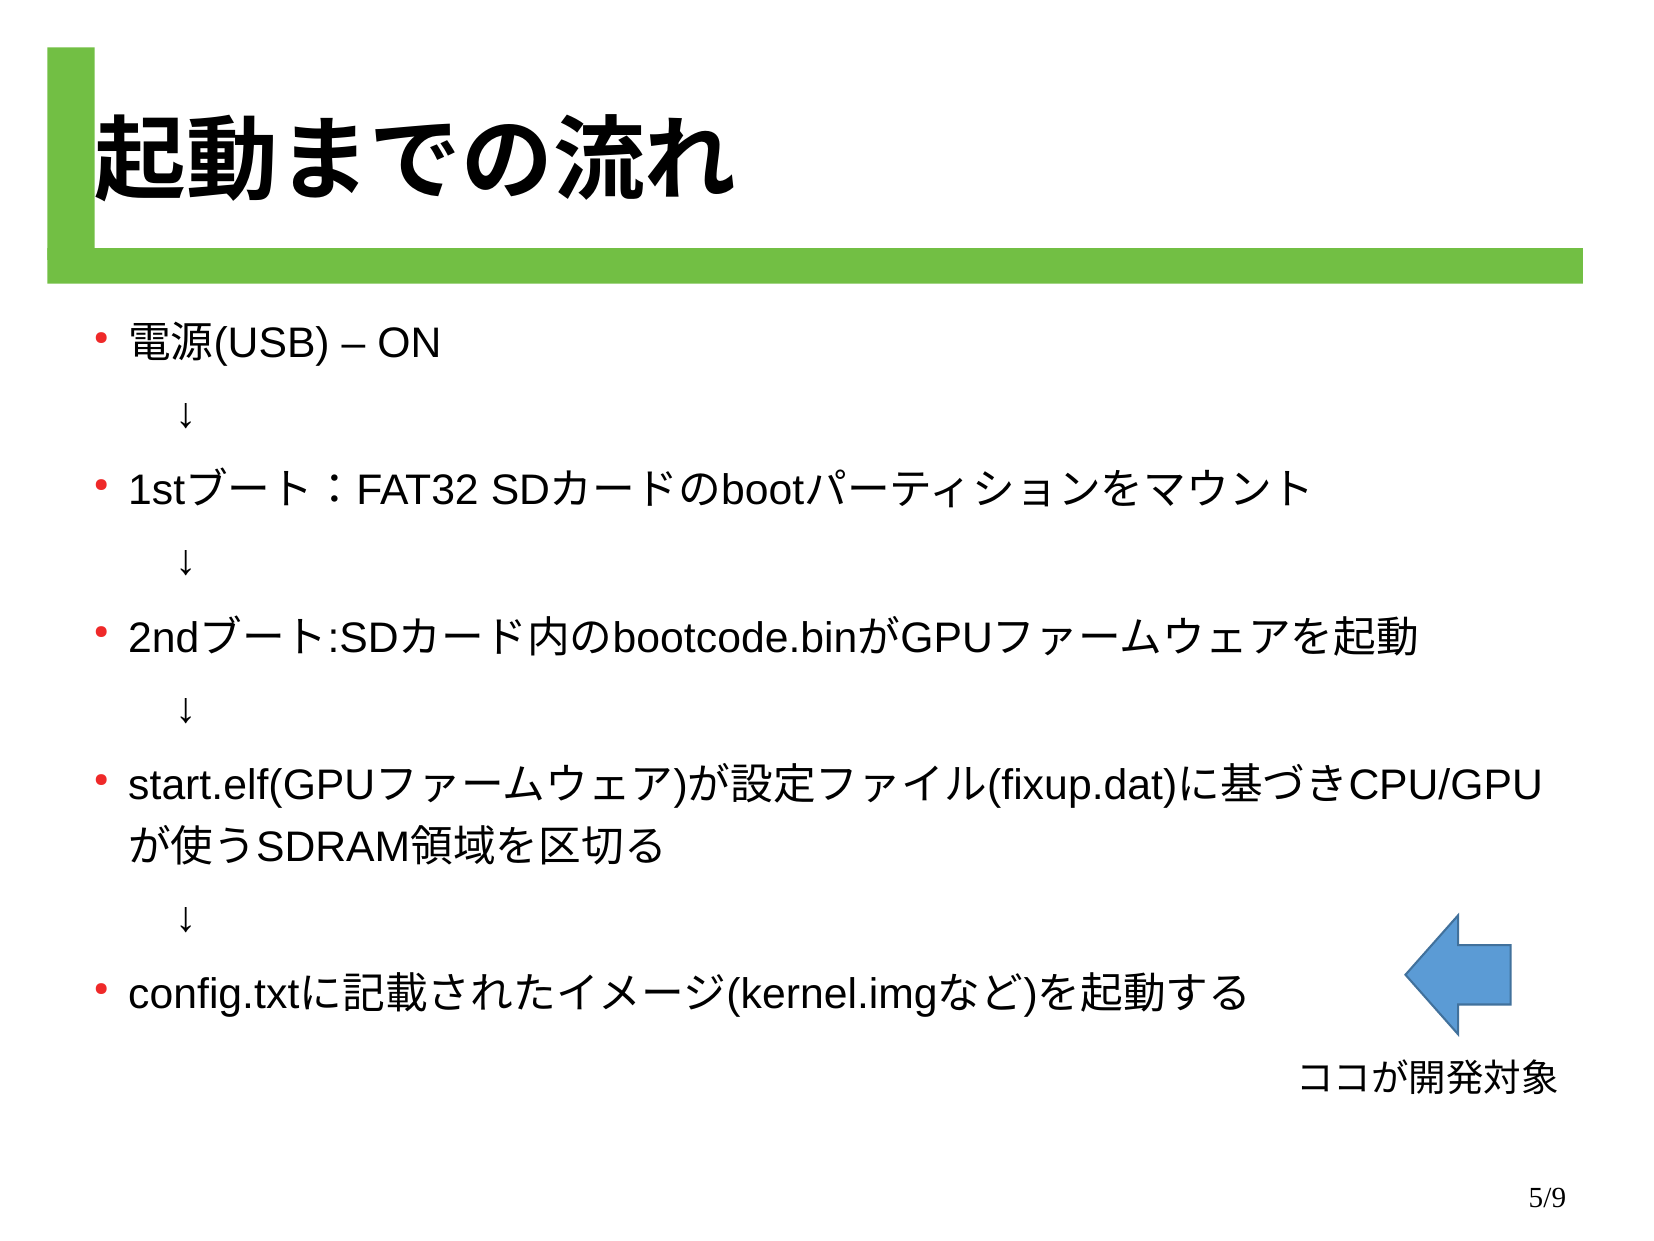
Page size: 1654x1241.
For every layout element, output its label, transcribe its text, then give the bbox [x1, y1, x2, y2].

title 起動までの流れ [94, 49, 1571, 257]
list 電源(USB) – ON ↓ 1stブート：FAT32 SDカードのbootパーティションをマウント ↓ 2ndブート:SDカード内のbootcode.binがGPUファームウェアを起動 ↓ start.elf(GPUファームウェア)が設定ファイル(fixup.dat)に基づきCPU/GPUが使うSDRAM領域を区切る ↓ config.txtに記載されたイメージ(kernel.imgなど)を起動する [82, 307, 1571, 1028]
text_box ココが開発対象 [1281, 1040, 1613, 1130]
text_box [1405, 915, 1511, 1035]
